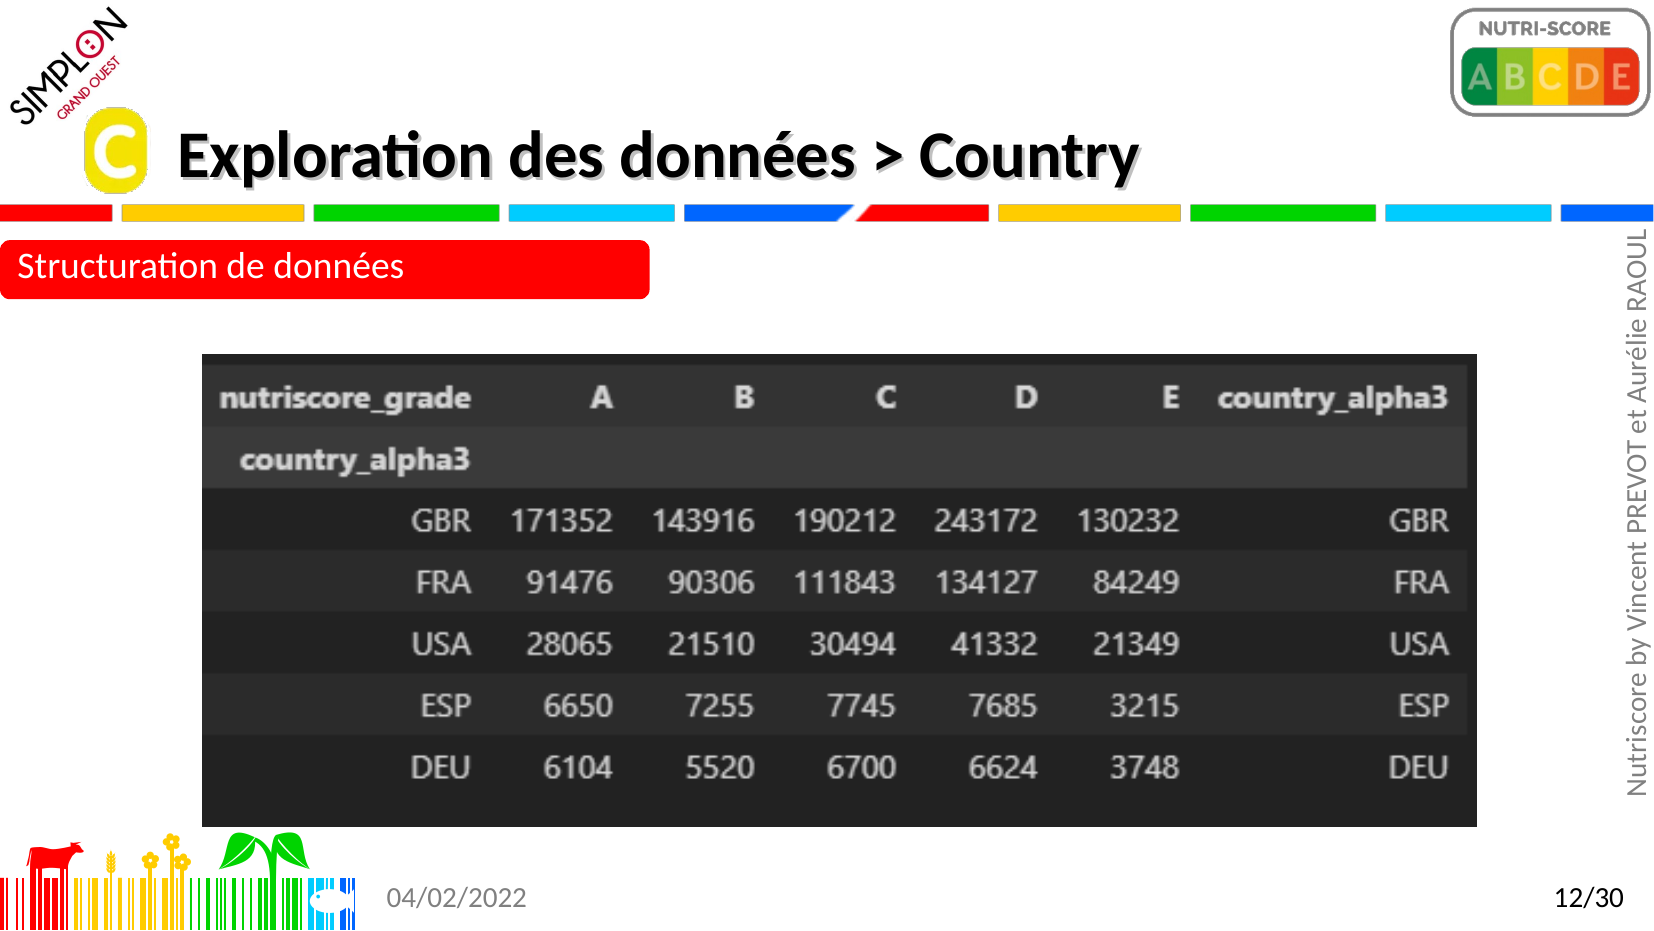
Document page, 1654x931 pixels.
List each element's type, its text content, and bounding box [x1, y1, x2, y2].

picture [82, 106, 151, 195]
title Exploration des données > Country [177, 108, 1571, 213]
picture [2, 2, 147, 147]
picture [0, 200, 1654, 225]
text_box Structuration de données [0, 240, 650, 300]
picture [1448, 4, 1654, 119]
picture [0, 354, 1477, 930]
